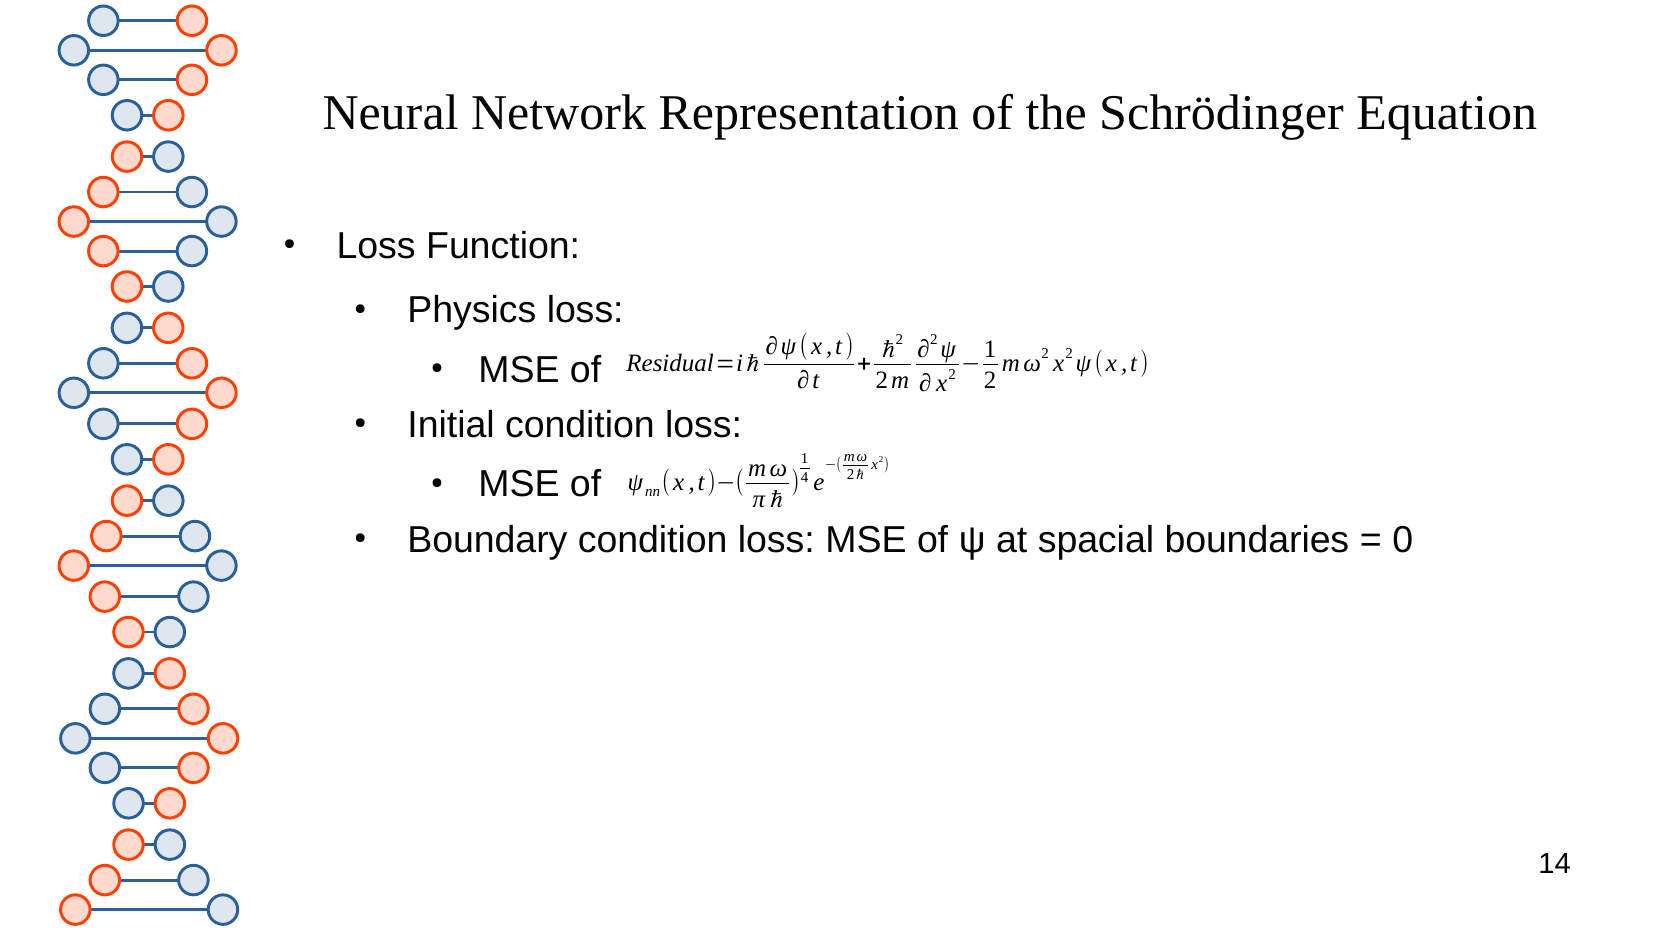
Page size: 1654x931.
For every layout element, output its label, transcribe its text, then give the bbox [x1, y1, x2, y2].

chart [624, 331, 1149, 398]
title Neural Network Representation of the Schrödinger Equation [265, 35, 1595, 189]
chart [627, 447, 890, 513]
list Loss Function: Physics loss: MSE of Initial condition loss: MSE of Boundary condition loss: MSE of ψ at spacial boundaries = 0 [265, 224, 1595, 764]
